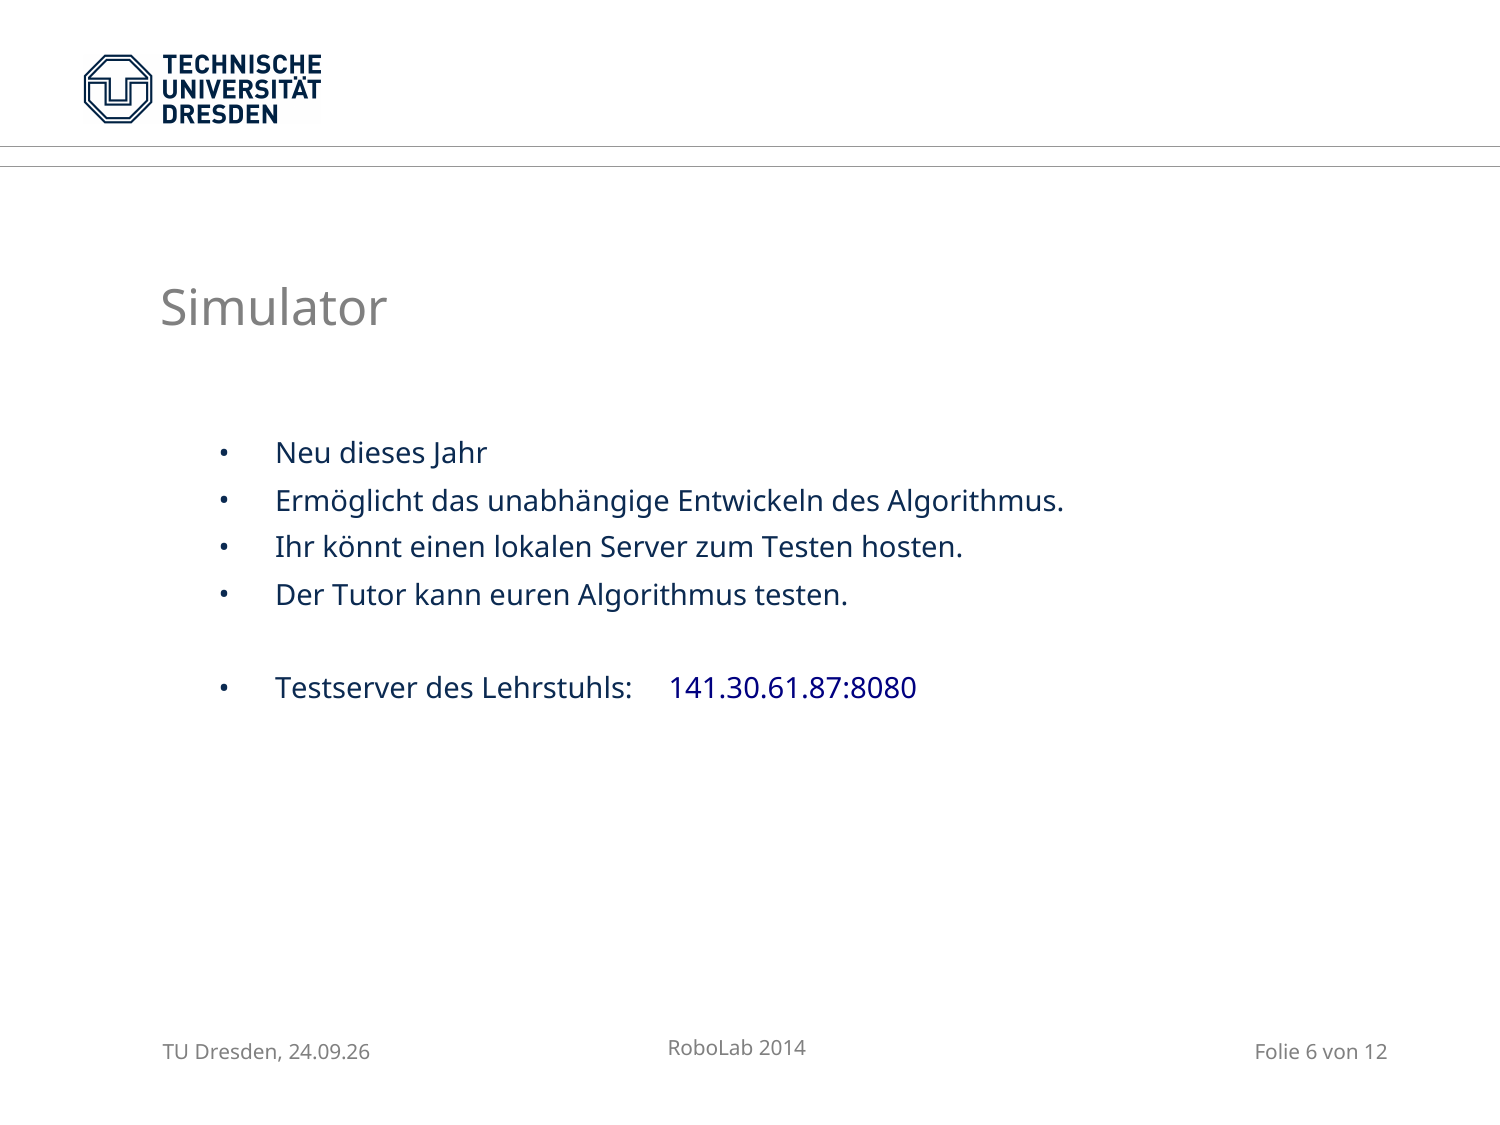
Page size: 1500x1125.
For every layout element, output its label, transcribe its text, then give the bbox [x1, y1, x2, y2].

picture [83, 54, 321, 124]
list Neu dieses Jahr Ermöglicht das unabhängige Entwickeln des Algorithmus. Ihr könnt einen lokalen Server zum Testen hosten. Der Tutor kann euren Algorithmus testen. Testserver des Lehrstuhls: 141.30.61.87:8080 [162, 425, 1388, 1001]
title Simulator [160, 238, 1392, 374]
